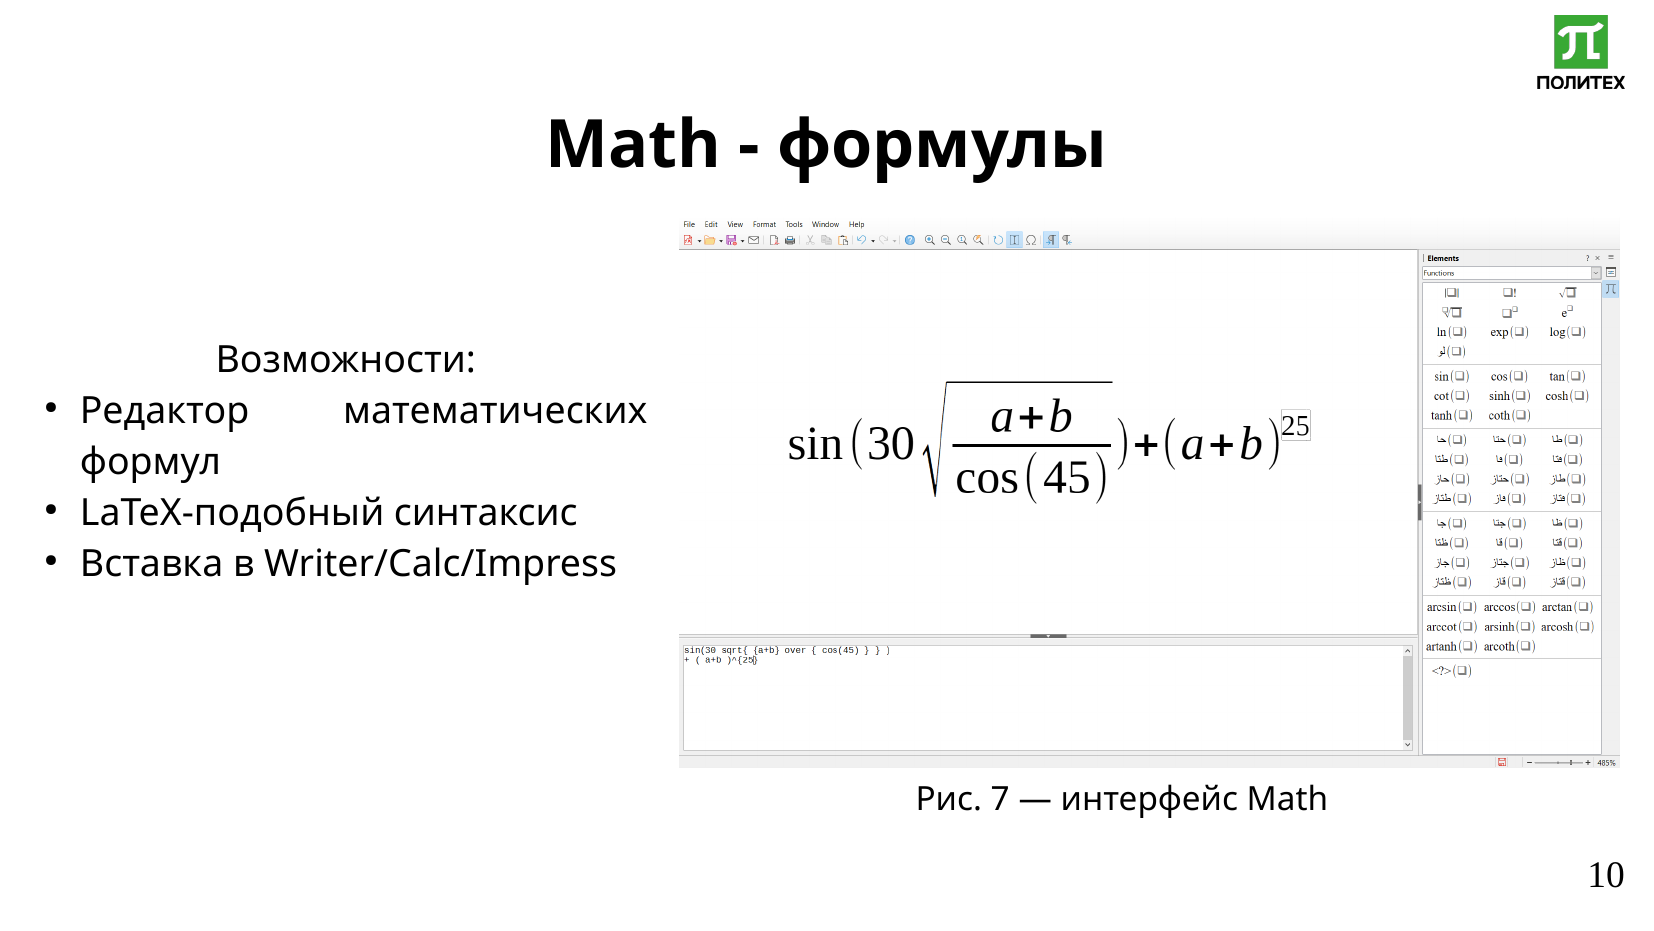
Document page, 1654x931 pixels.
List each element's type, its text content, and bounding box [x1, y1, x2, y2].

text_box <number> [1572, 847, 1654, 931]
text_box Math - формулы [0, 88, 1654, 292]
picture [1537, 15, 1625, 89]
text_box Возможности: Редактор математических формул LaTeX-подобный синтаксис Вставка в Writer/Calc/Impress [29, 324, 663, 595]
text_box Рис. 7 ― интерфейс Math [826, 768, 1418, 857]
picture [679, 217, 1620, 768]
